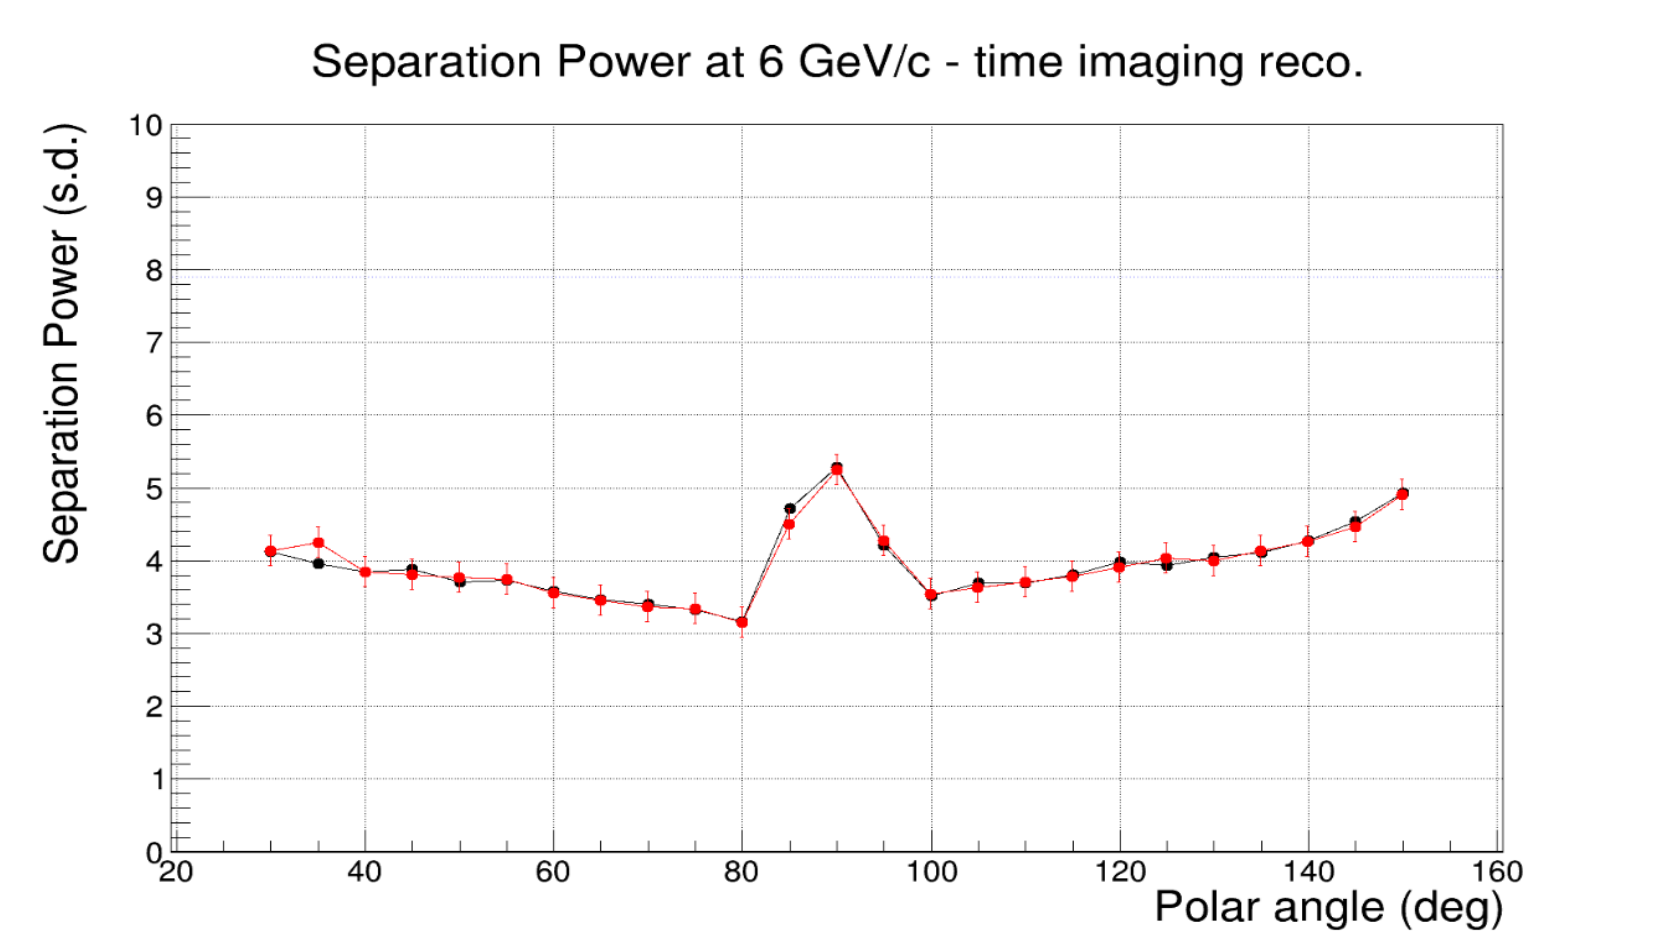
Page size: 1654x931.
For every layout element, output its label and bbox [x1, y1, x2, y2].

picture [37, 37, 1559, 931]
